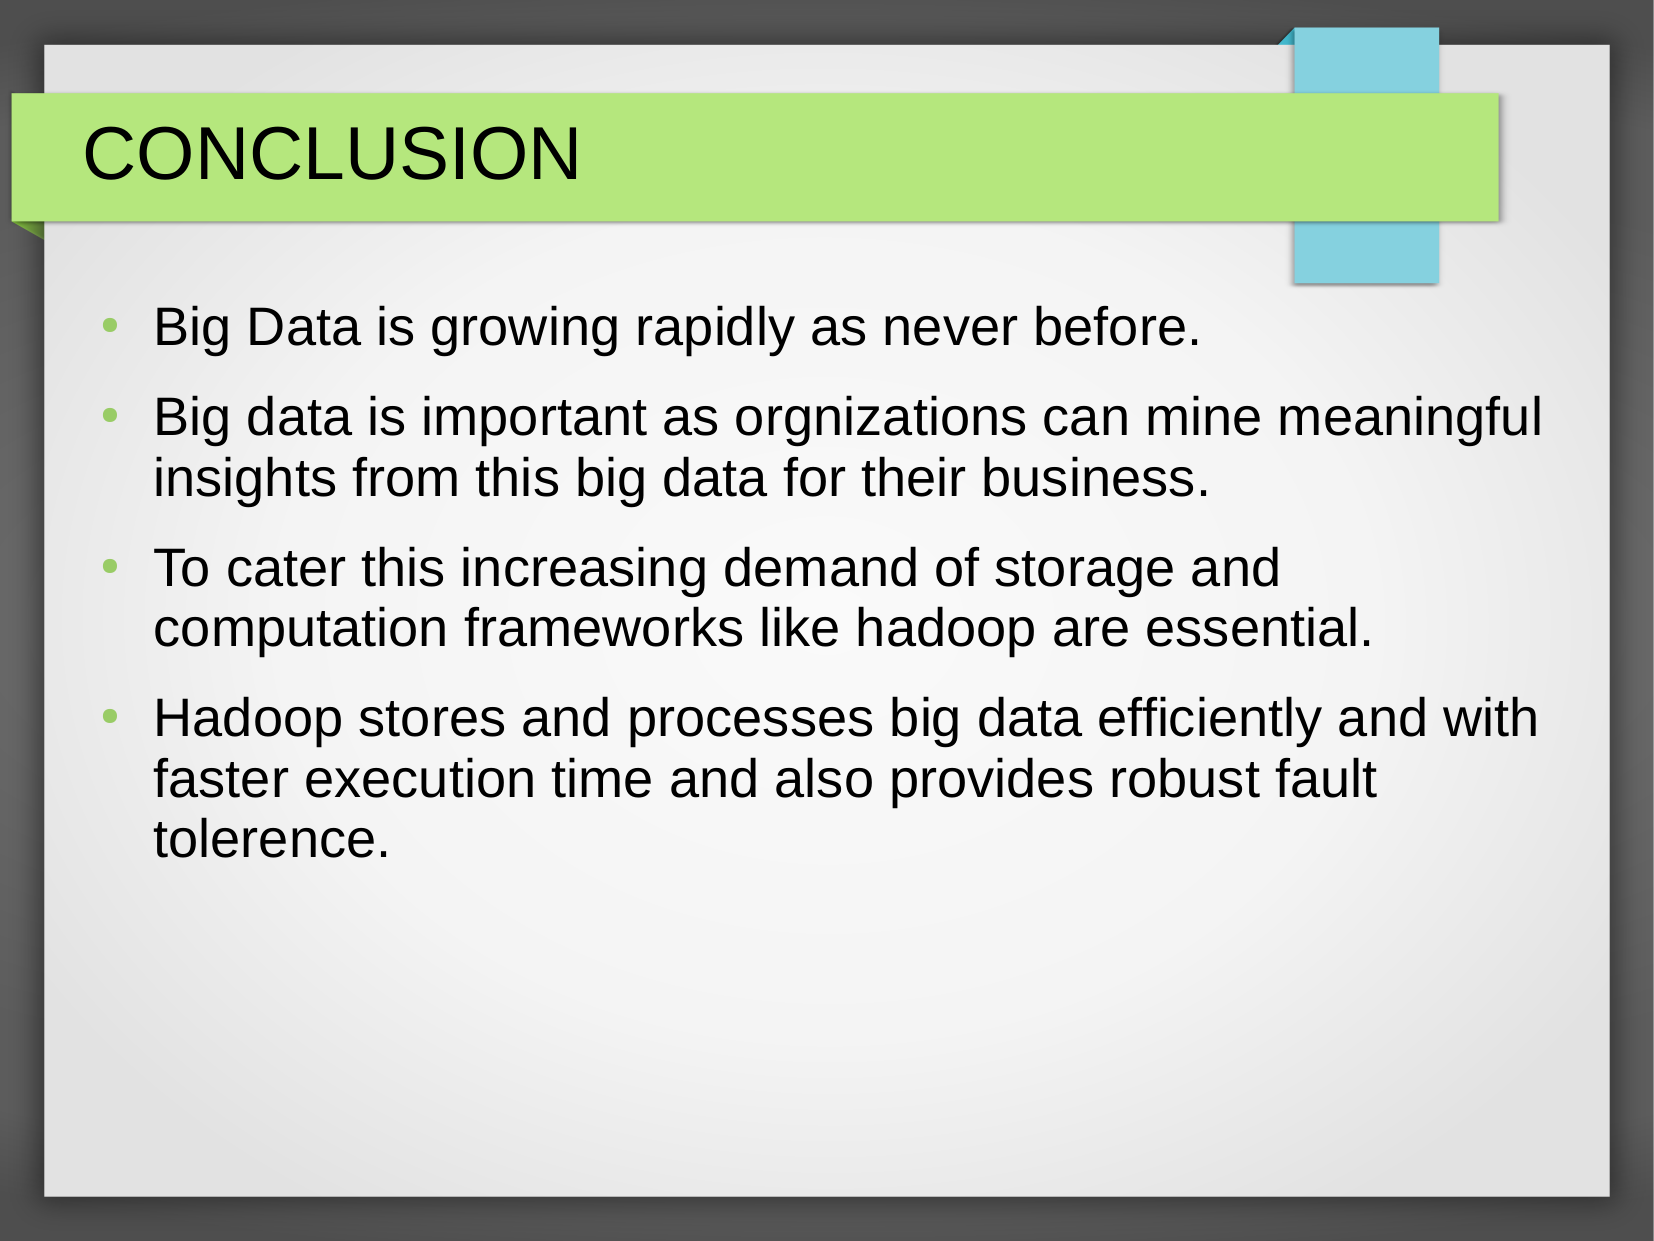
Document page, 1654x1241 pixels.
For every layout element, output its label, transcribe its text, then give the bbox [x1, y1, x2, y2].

title CONCLUSION [82, 94, 1264, 213]
picture [0, 0, 1654, 1241]
list Big Data is growing rapidly as never before. Big data is important as orgnizations can mine meaningful insights from this big data for their business. To cater this increasing demand of storage and computation frameworks like hadoop are essential. Hadoop stores and processes big data efficiently and with faster execution time and also provides robust fault tolerence. [82, 296, 1571, 1016]
